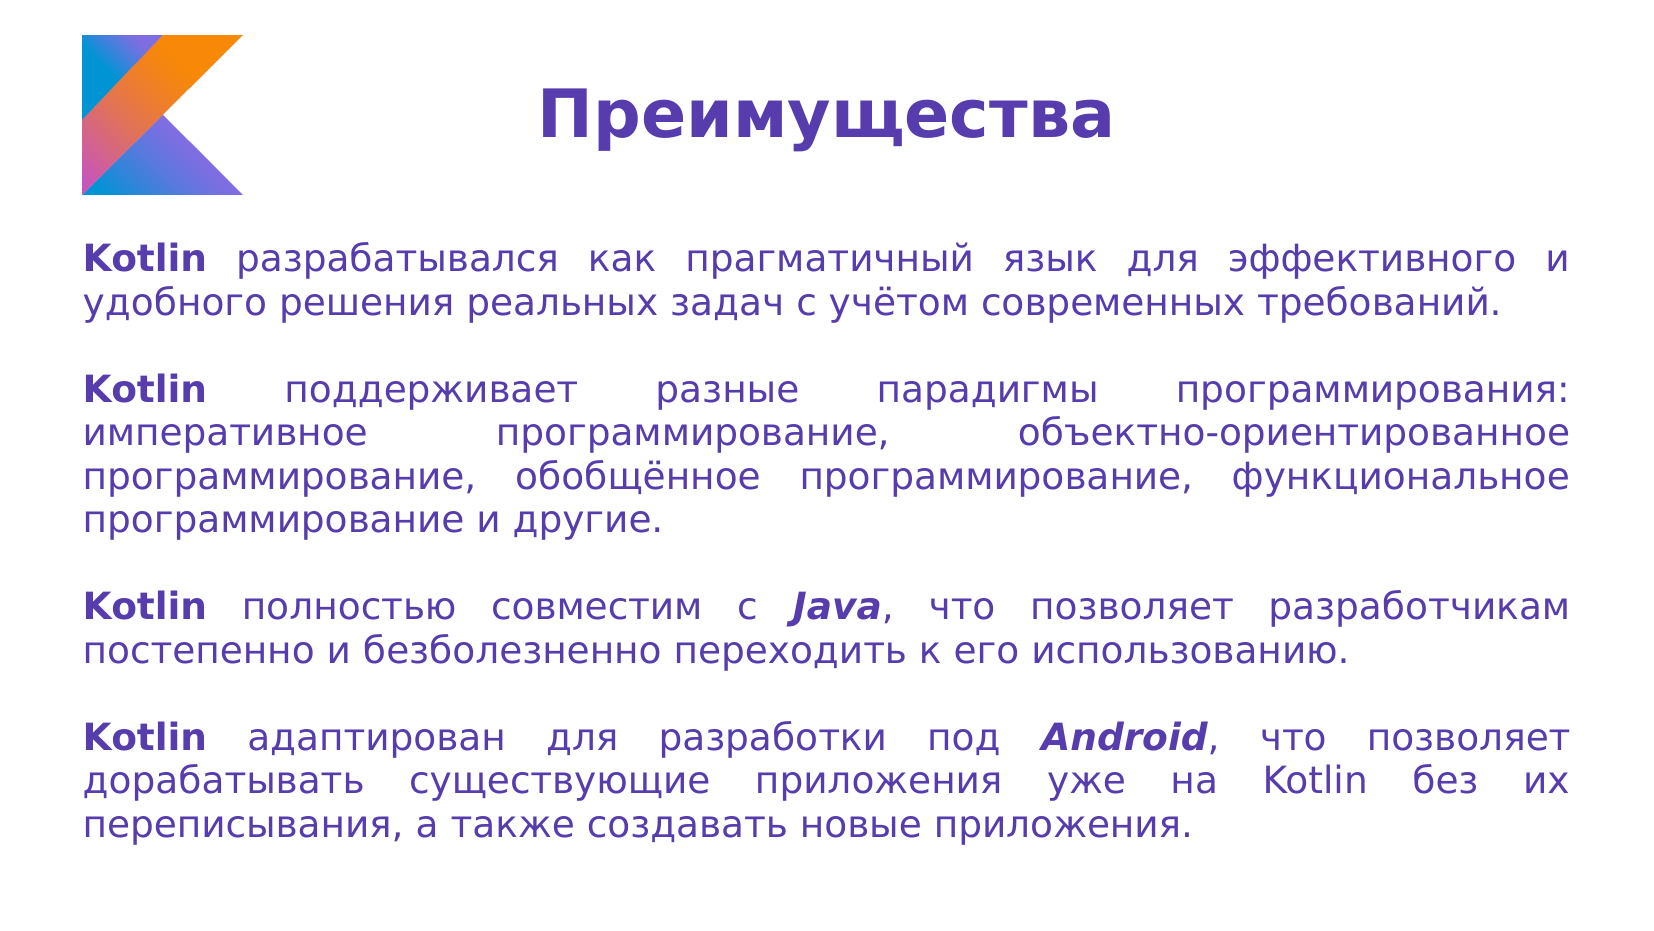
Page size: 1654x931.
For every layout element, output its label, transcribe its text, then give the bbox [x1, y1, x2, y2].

picture [82, 35, 243, 195]
subtitle Kotlin разрабатывался как прагматичный язык для эффективного и удобного решения реальных задач с учётом современных требований. Kotlin поддерживает разные парадигмы программирования: императивное программирование, объектно-ориентированное программирование, обобщённое программирование, функциональное программирование и другие. Kotlin полностью совместим с Java, что позволяет разработчикам постепенно и безболезненно переходить к его использованию. Kotlin адаптирован для разработки под Android, что позволяет дорабатывать существующие приложения уже на Kotlin без их переписывания, а также создавать новые приложения. [82, 236, 1571, 847]
title Преимущества [243, 37, 1571, 193]
